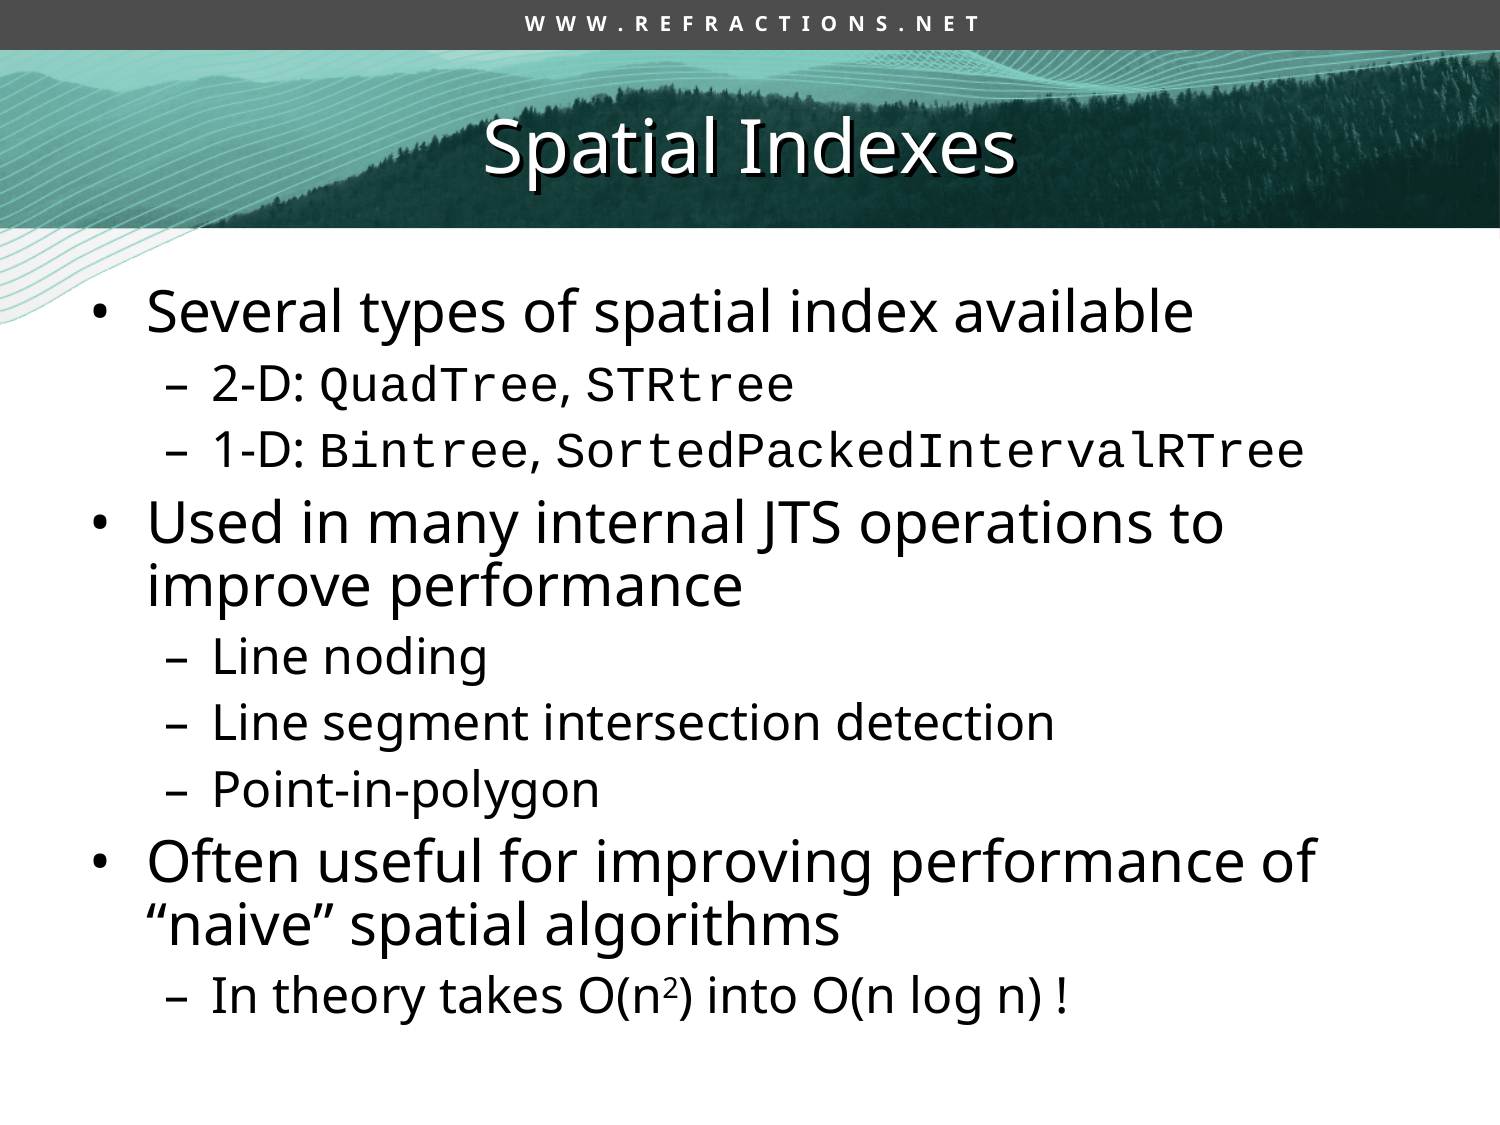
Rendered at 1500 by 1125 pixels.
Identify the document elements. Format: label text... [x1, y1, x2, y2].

title Spatial Indexes [112, 62, 1388, 226]
picture [0, 50, 1500, 325]
list Several types of spatial index available 2-D: QuadTree, STRtree 1-D: Bintree, SortedPackedIntervalRTree Used in many internal JTS operations to improve performance Line noding Line segment intersection detection Point-in-polygon Often useful for improving performance of “naive” spatial algorithms In theory takes O(n2) into O(n log n) ! [75, 274, 1438, 1125]
